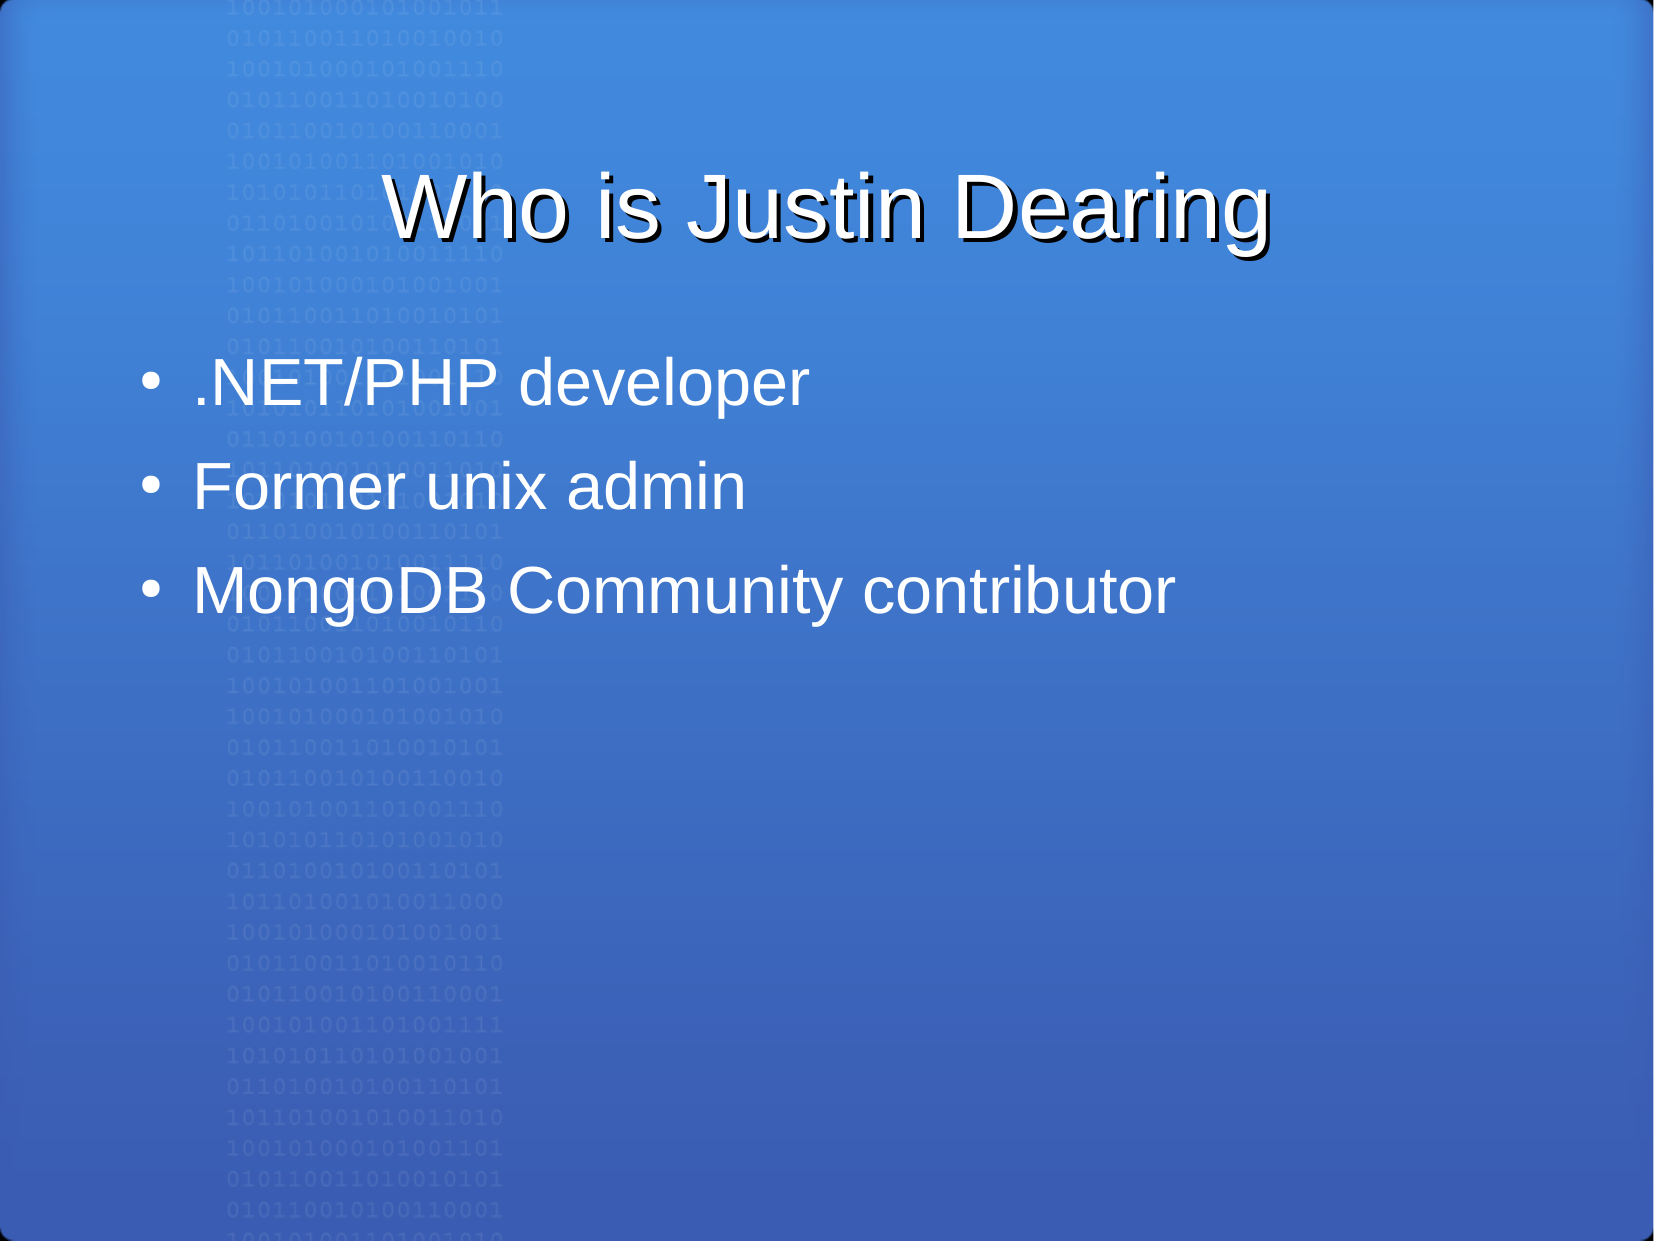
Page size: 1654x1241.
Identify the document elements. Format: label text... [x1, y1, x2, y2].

picture [0, 0, 1654, 1241]
title Who is Justin Dearing [121, 110, 1534, 303]
list .NET/PHP developer Former unix admin MongoDB Community contributor [121, 344, 1534, 1112]
